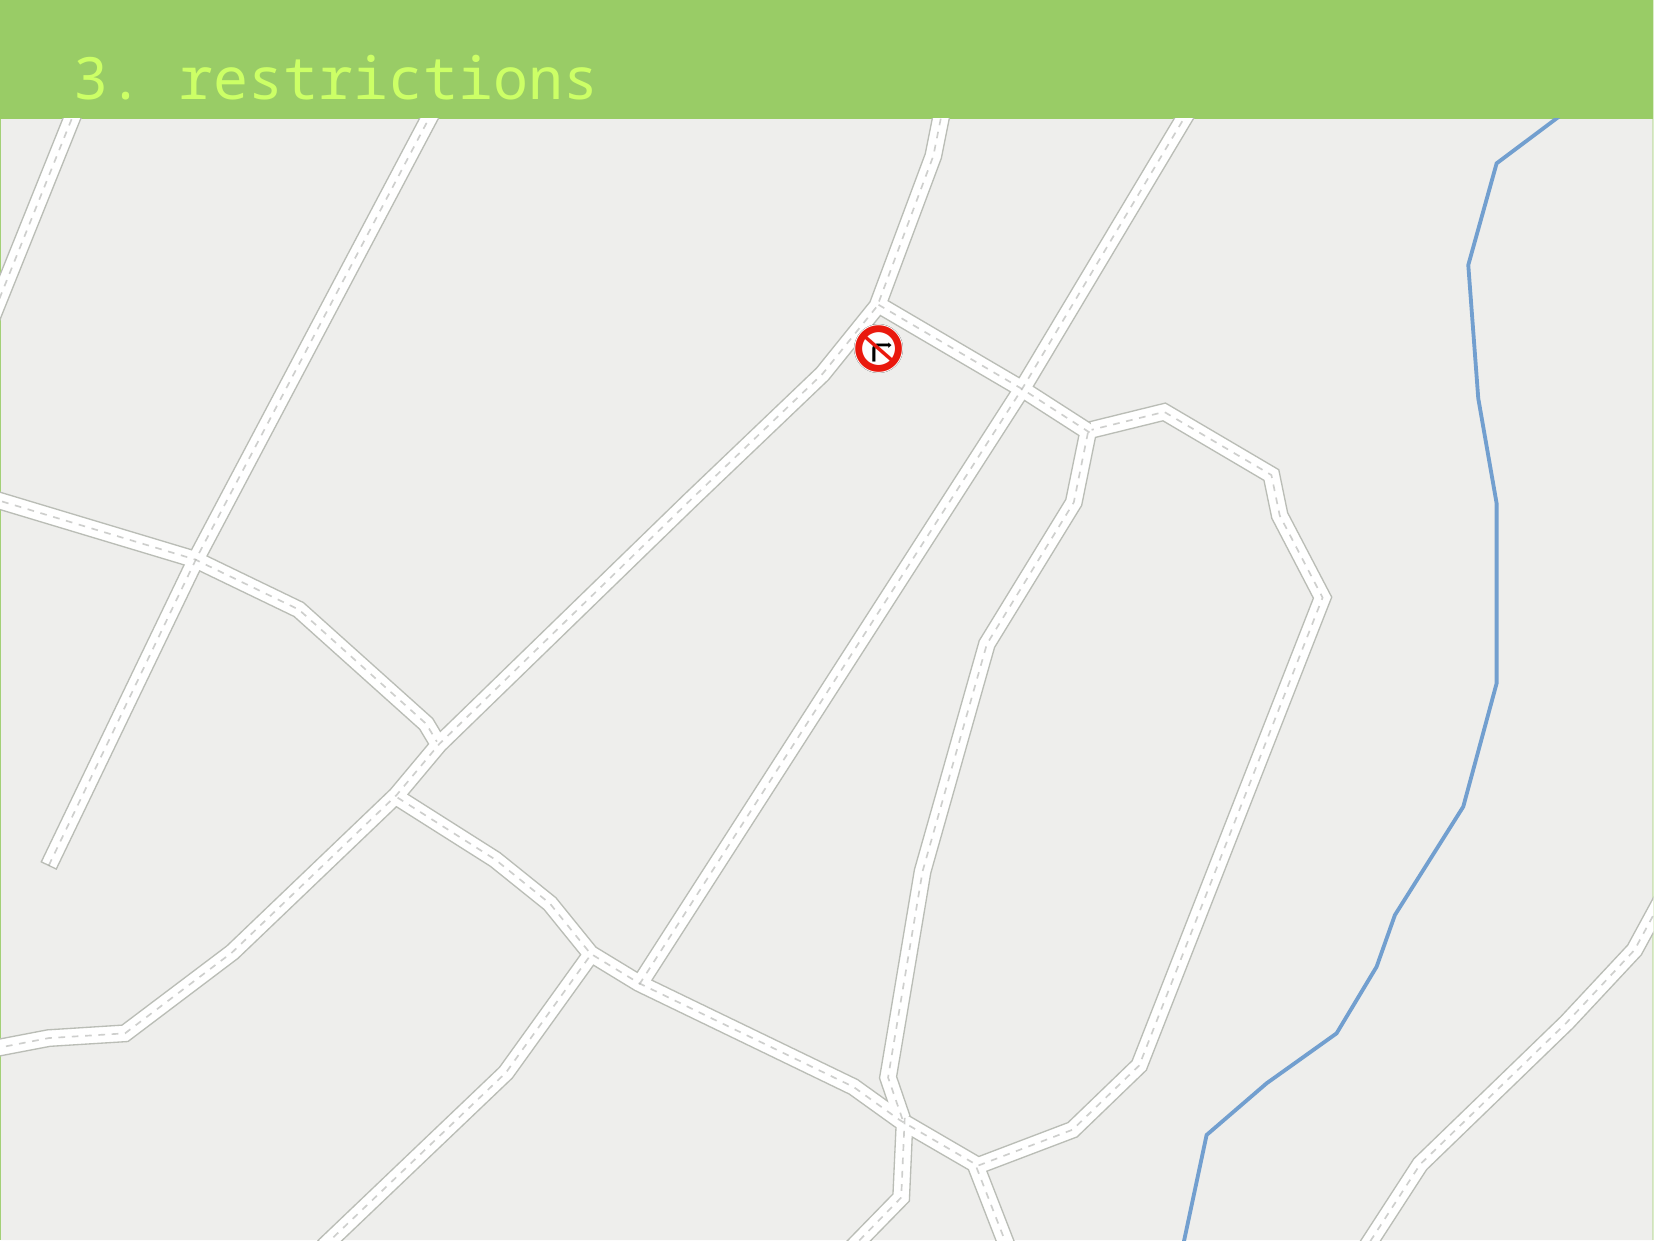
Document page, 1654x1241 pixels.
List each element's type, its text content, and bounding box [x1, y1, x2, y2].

text_box 3. restrictions [59, 29, 614, 115]
picture [0, 118, 1654, 1241]
